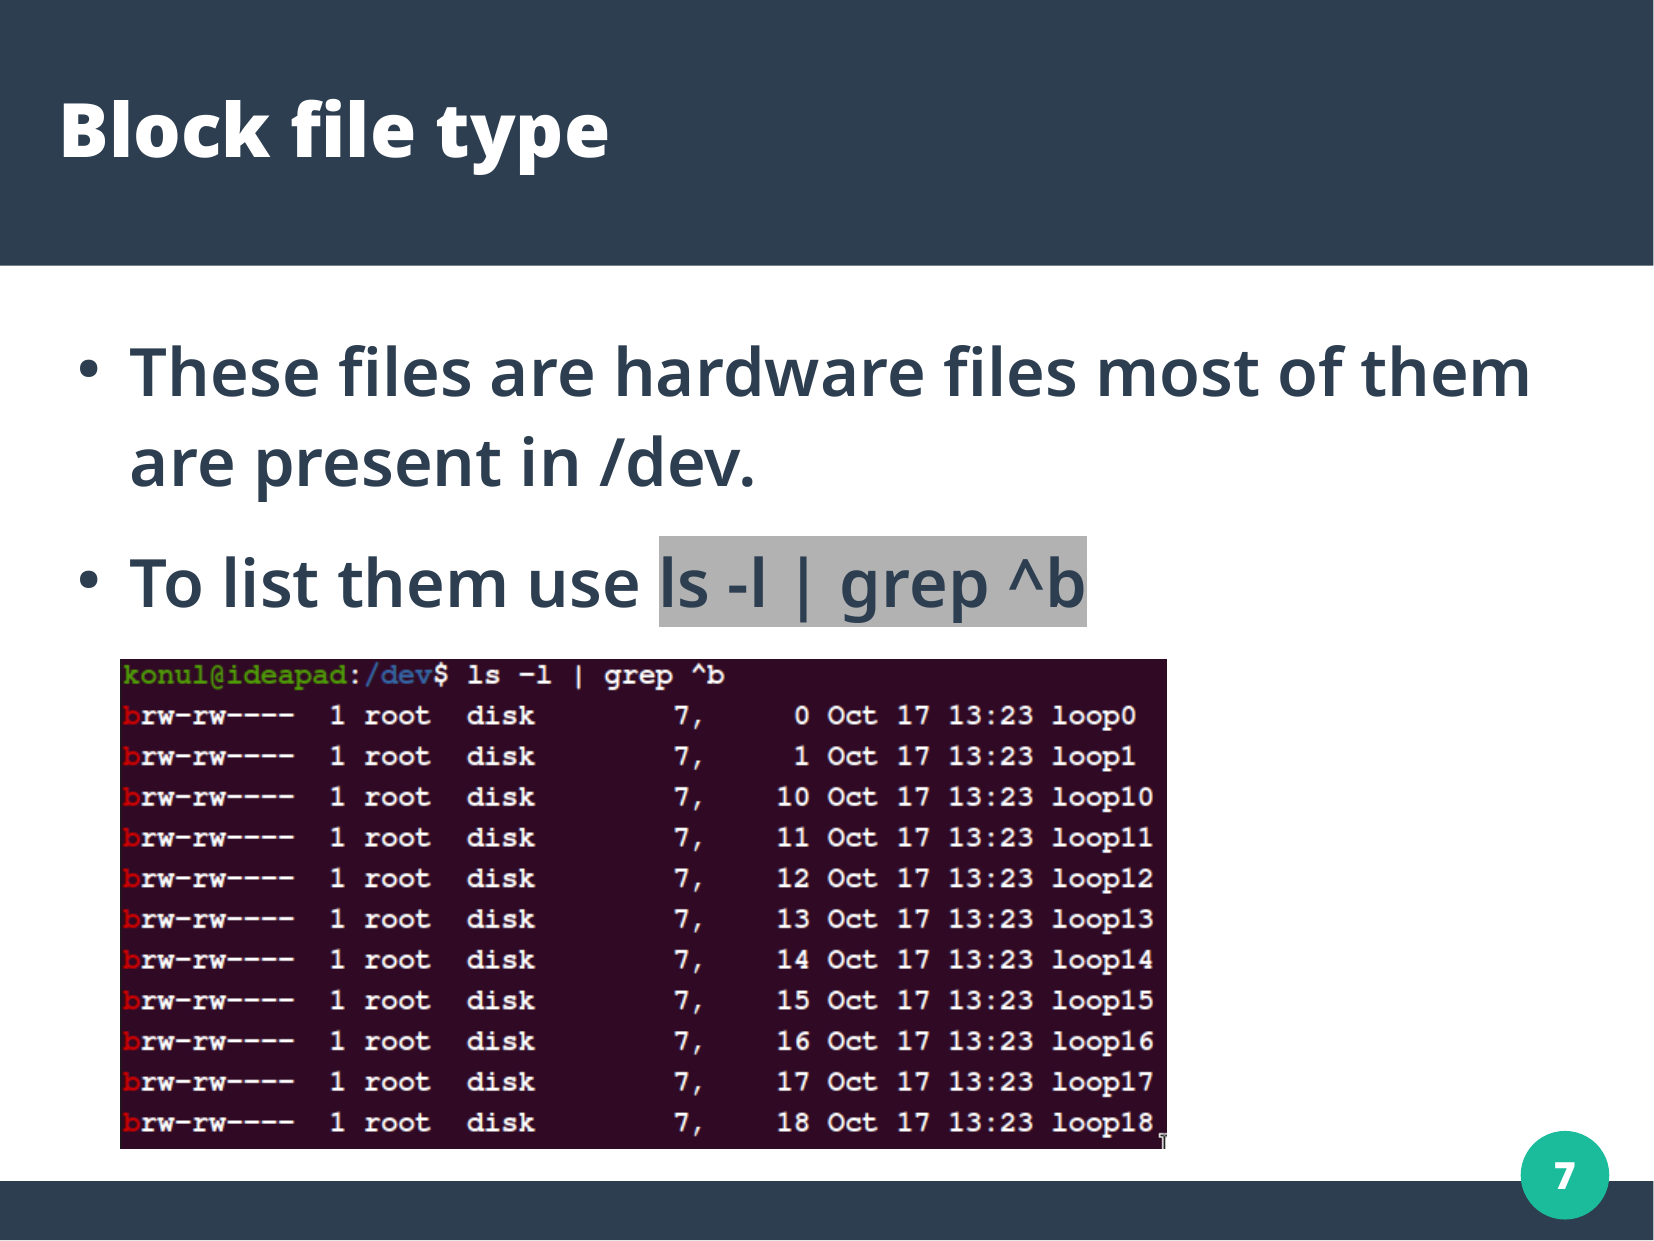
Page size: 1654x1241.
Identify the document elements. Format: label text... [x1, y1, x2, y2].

picture [120, 659, 1167, 1149]
list These files are hardware files most of them are present in /dev. To list them use ls -l | grep ^b [59, 324, 1595, 1152]
title Block file type [59, 49, 1595, 207]
